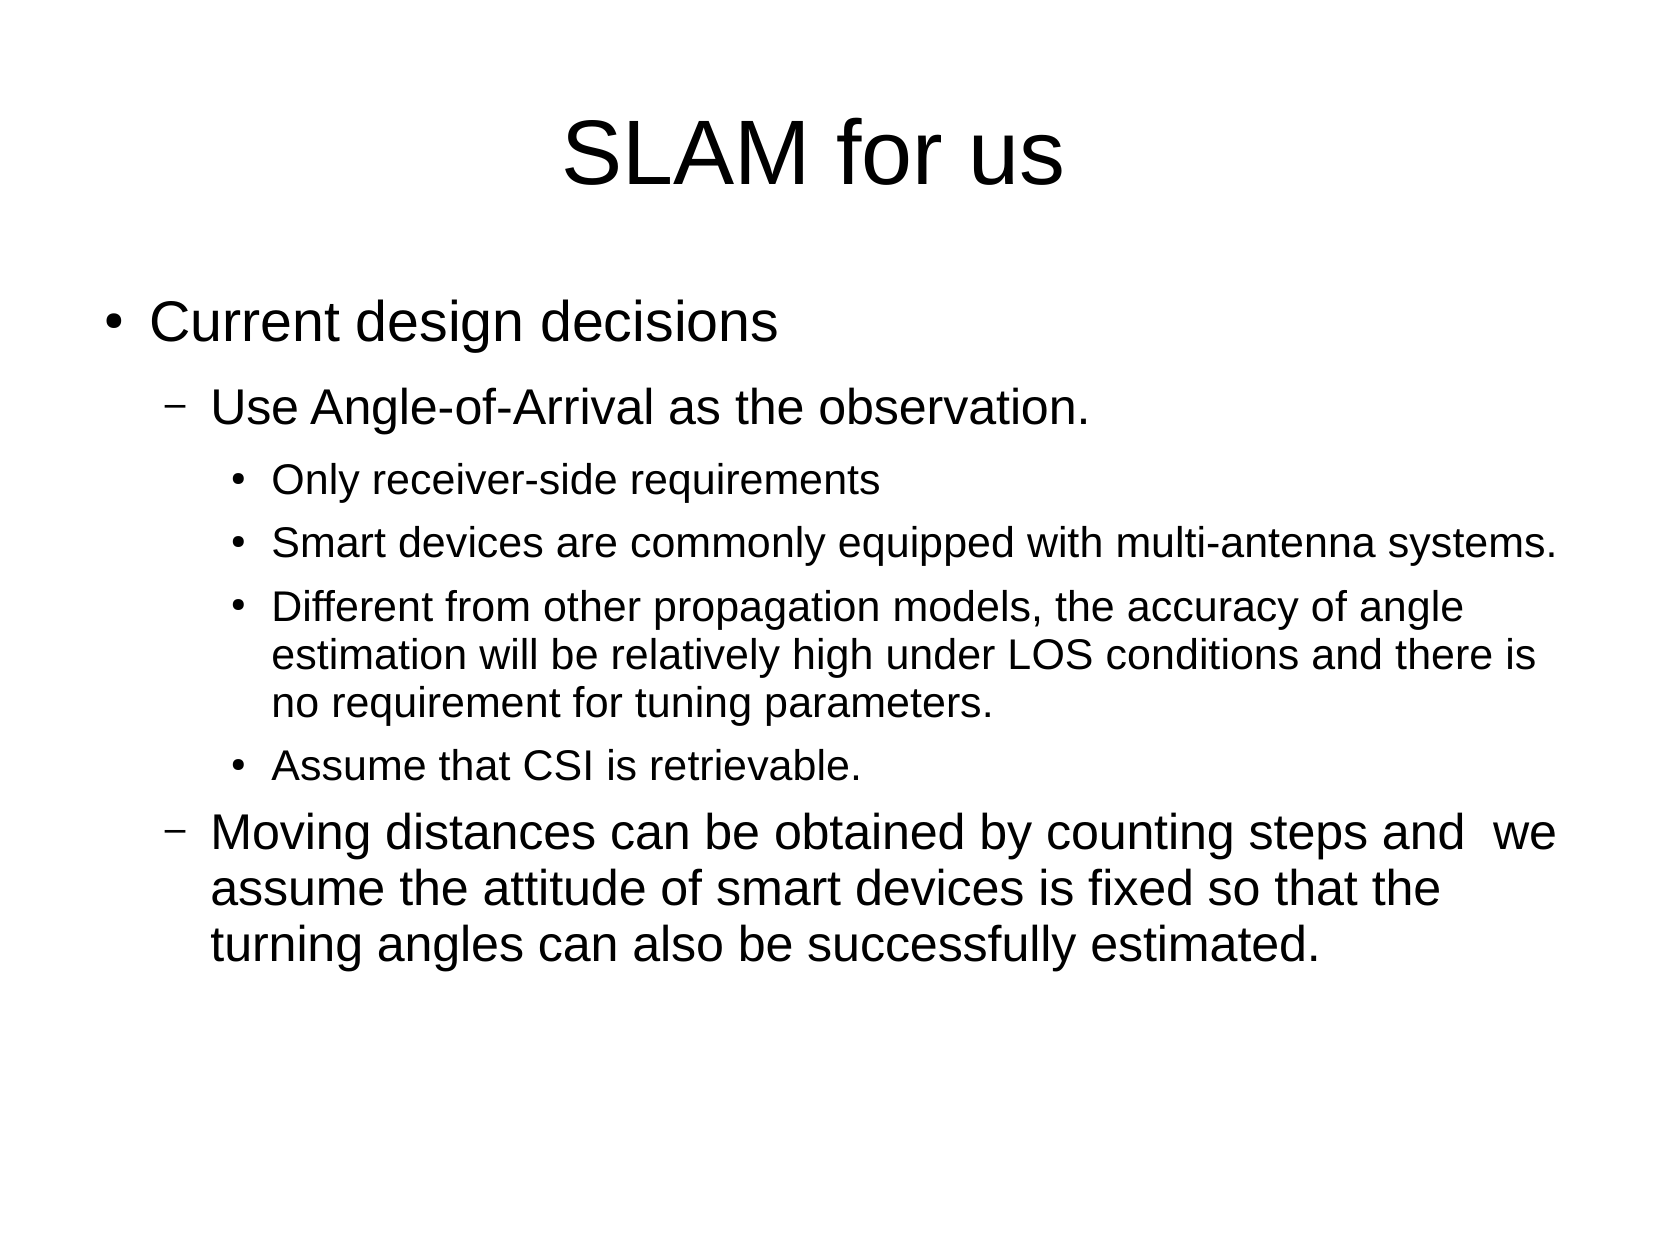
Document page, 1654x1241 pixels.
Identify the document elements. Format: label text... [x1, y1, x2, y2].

title SLAM for us [82, 49, 1571, 257]
list Current design decisions Use Angle-of-Arrival as the observation. Only receiver-side requirements Smart devices are commonly equipped with multi-antenna systems. Different from other propagation models, the accuracy of angle estimation will be relatively high under LOS conditions and there is no requirement for tuning parameters. Assume that CSI is retrievable. Moving distances can be obtained by counting steps and we assume the attitude of smart devices is fixed so that the turning angles can also be successfully estimated. [88, 290, 1577, 1010]
